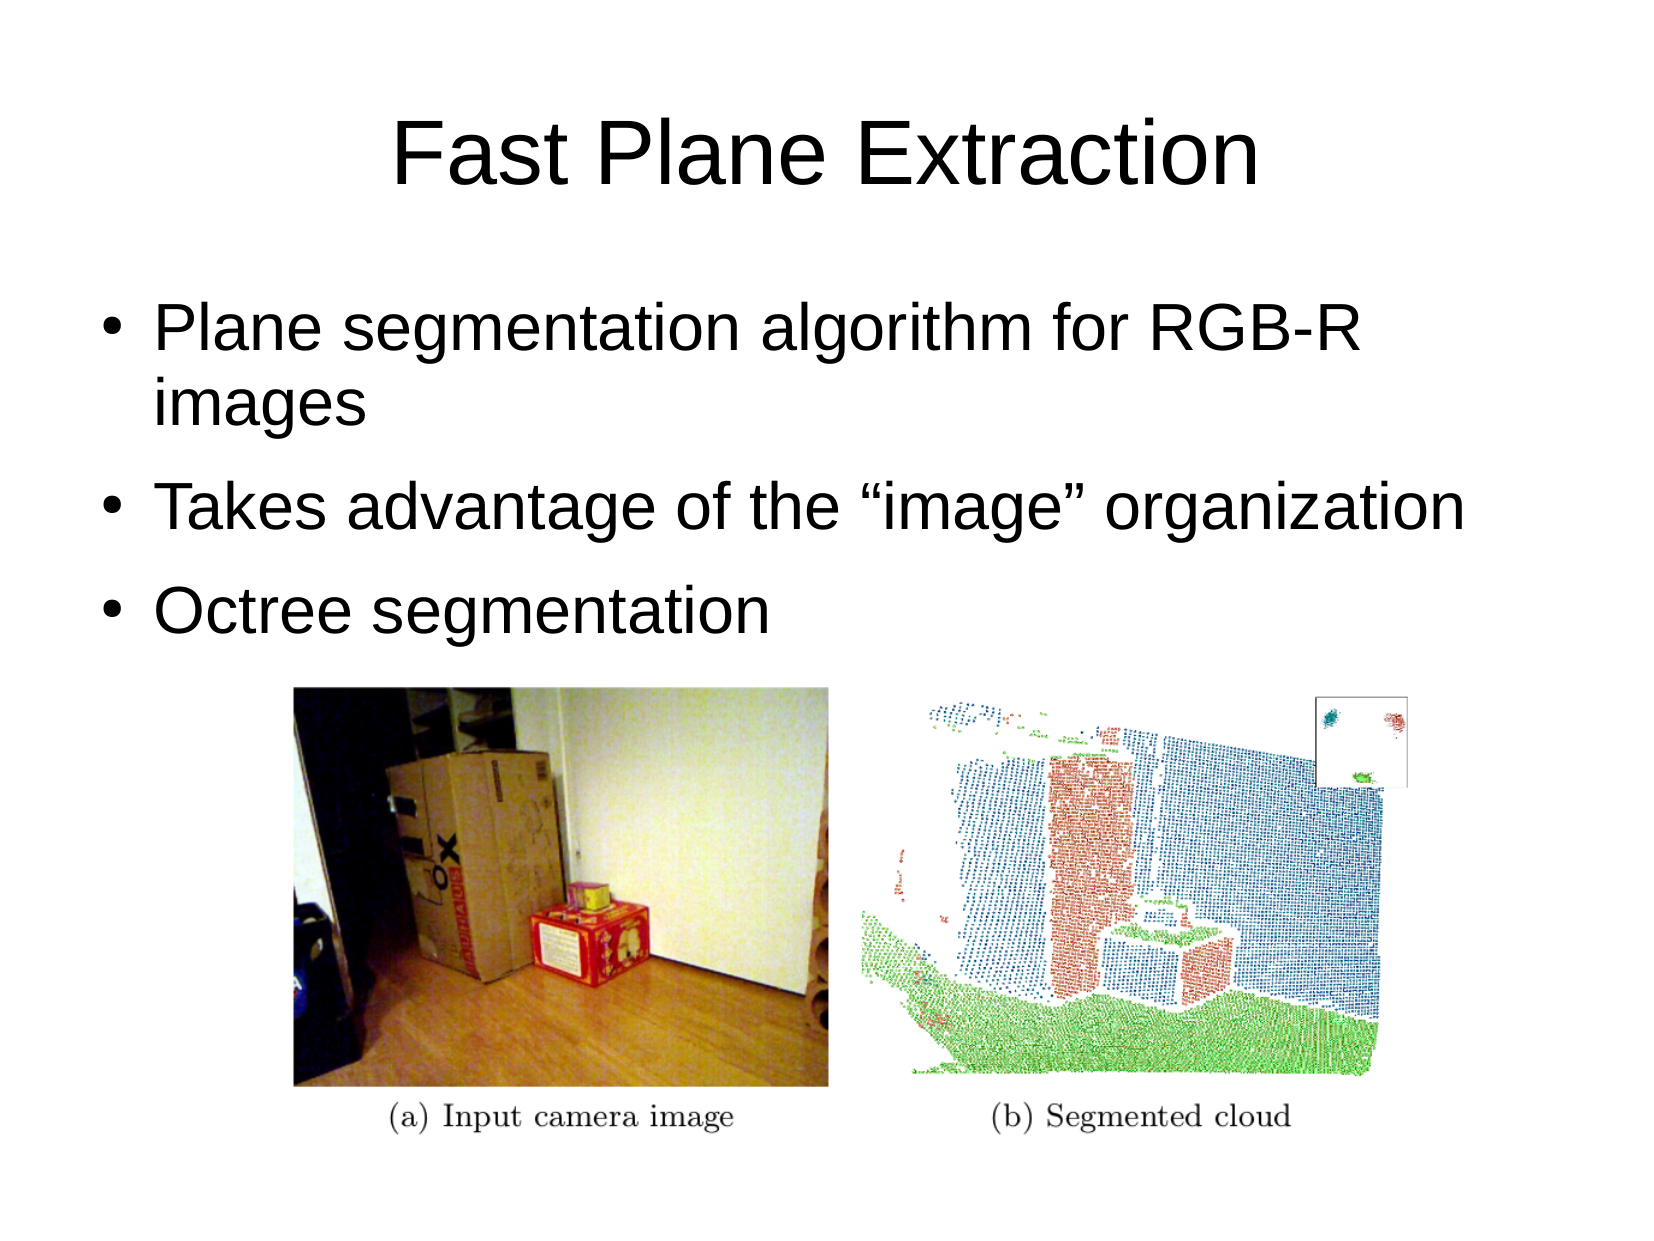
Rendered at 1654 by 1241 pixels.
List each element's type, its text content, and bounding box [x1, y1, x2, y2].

list Plane segmentation algorithm for RGB-R images Takes advantage of the “image” organization Octree segmentation [82, 290, 1571, 1010]
title Fast Plane Extraction [82, 49, 1571, 257]
picture [284, 674, 1426, 1156]
